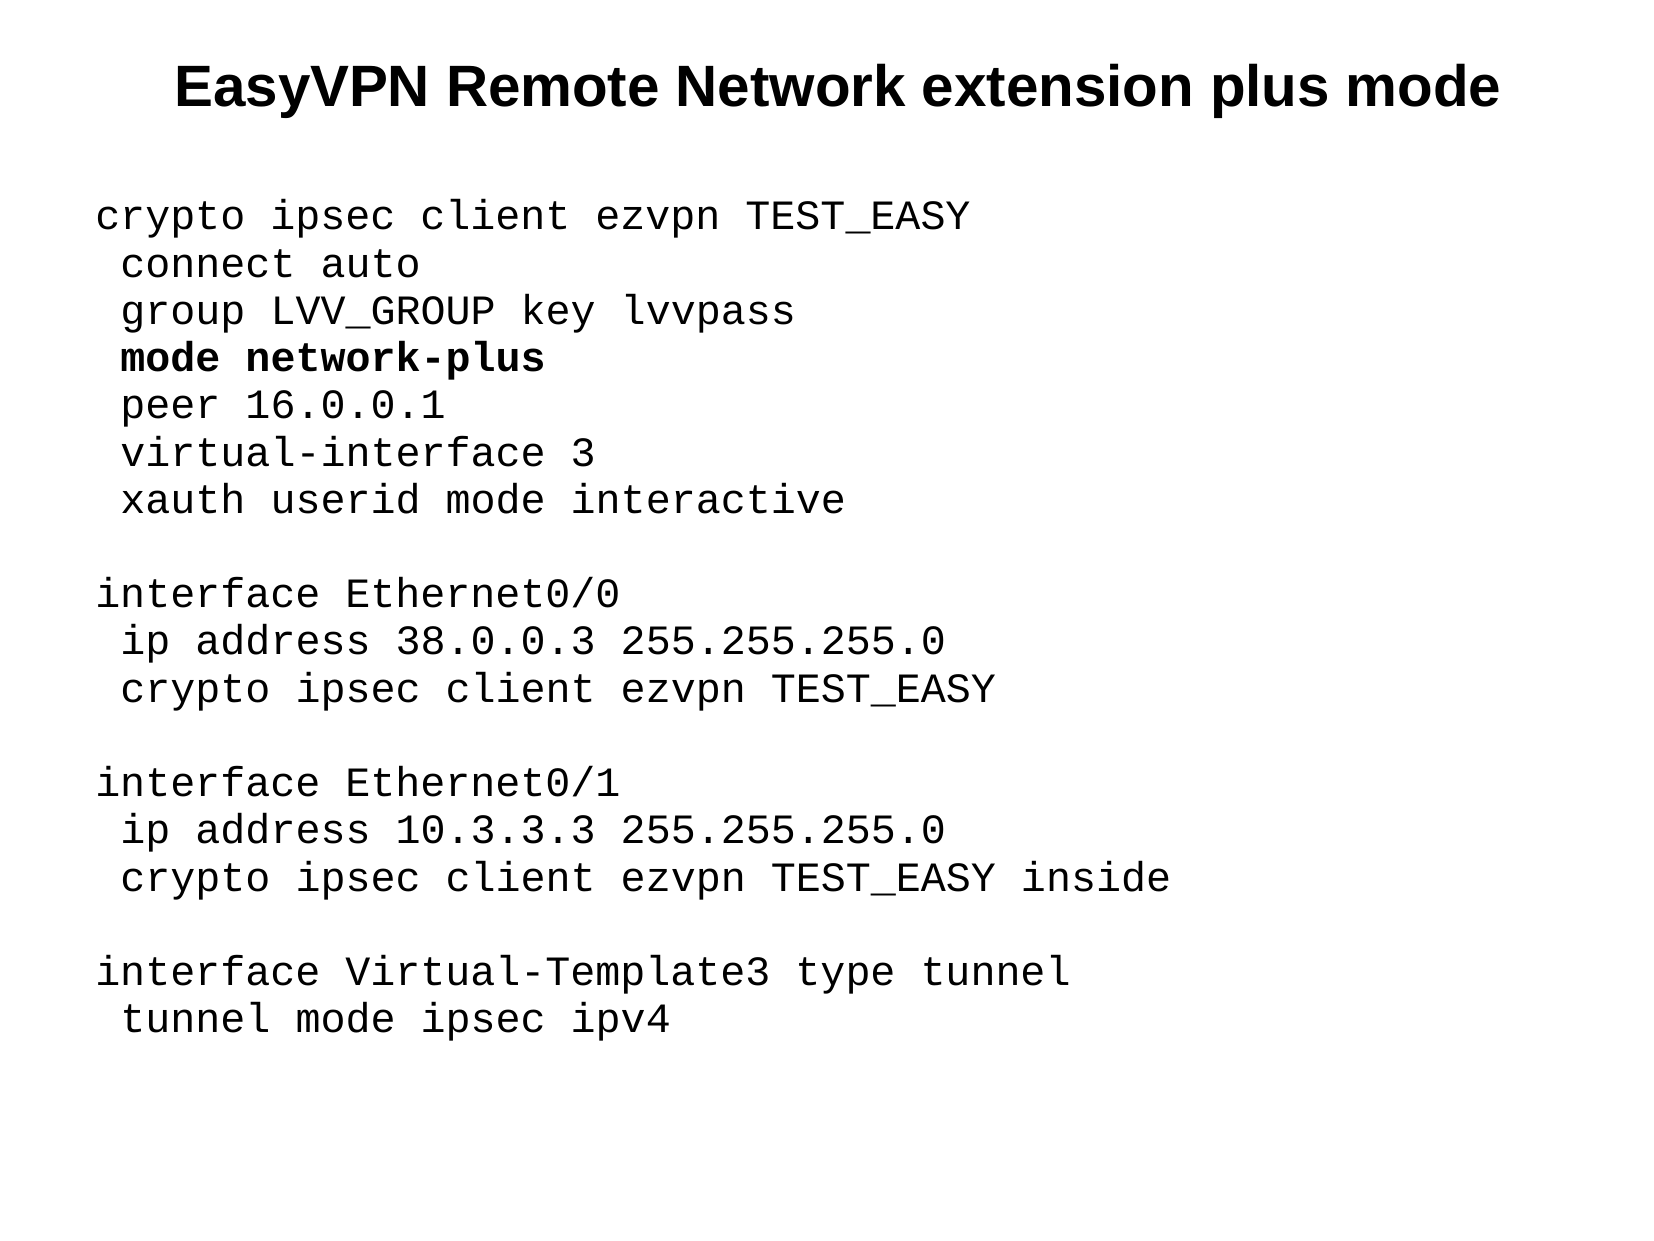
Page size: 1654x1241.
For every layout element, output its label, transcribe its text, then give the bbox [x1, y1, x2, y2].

list crypto ipsec client ezvpn TEST_EASY connect auto group LVV_GROUP key lvvpass mode network-plus peer 16.0.0.1 virtual-interface 3 xauth userid mode interactive interface Ethernet0/0 ip address 38.0.0.3 255.255.255.0 crypto ipsec client ezvpn TEST_EASY interface Ethernet0/1 ip address 10.3.3.3 255.255.255.0 crypto ipsec client ezvpn TEST_EASY inside interface Virtual-Template3 type tunnel tunnel mode ipsec ipv4 [95, 195, 1538, 1213]
text_box EasyVPN Remote Network extension plus mode [64, 31, 1613, 125]
